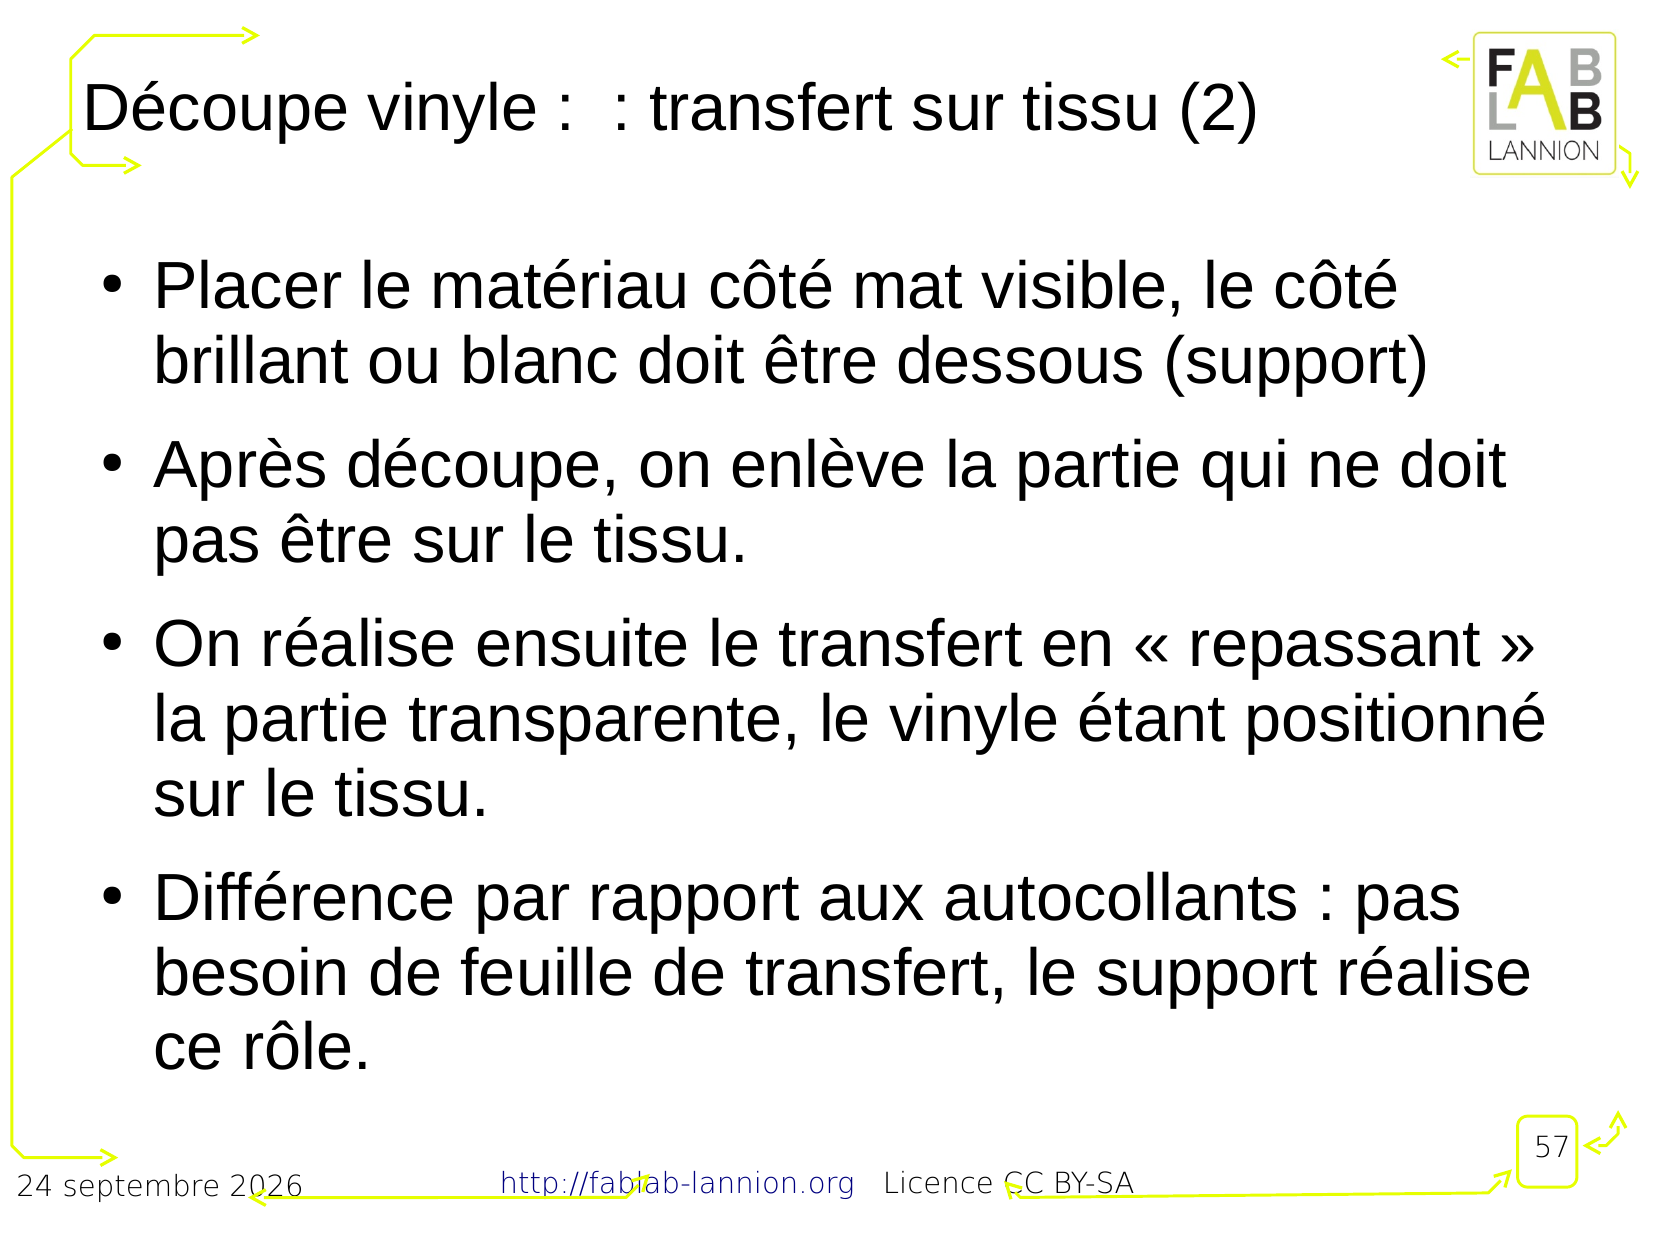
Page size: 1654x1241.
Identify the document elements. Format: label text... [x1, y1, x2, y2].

title Découpe vinyle : : transfert sur tissu (2) [82, 49, 1441, 166]
list Placer le matériau côté mat visible, le côté brillant ou blanc doit être dessous (support) Après découpe, on enlève la partie qui ne doit pas être sur le tissu. On réalise ensuite le transfert en « repassant » la partie transparente, le vinyle étant positionné sur le tissu. Différence par rapport aux autocollants : pas besoin de feuille de transfert, le support réalise ce rôle. [82, 248, 1571, 1099]
picture [1470, 29, 1619, 178]
